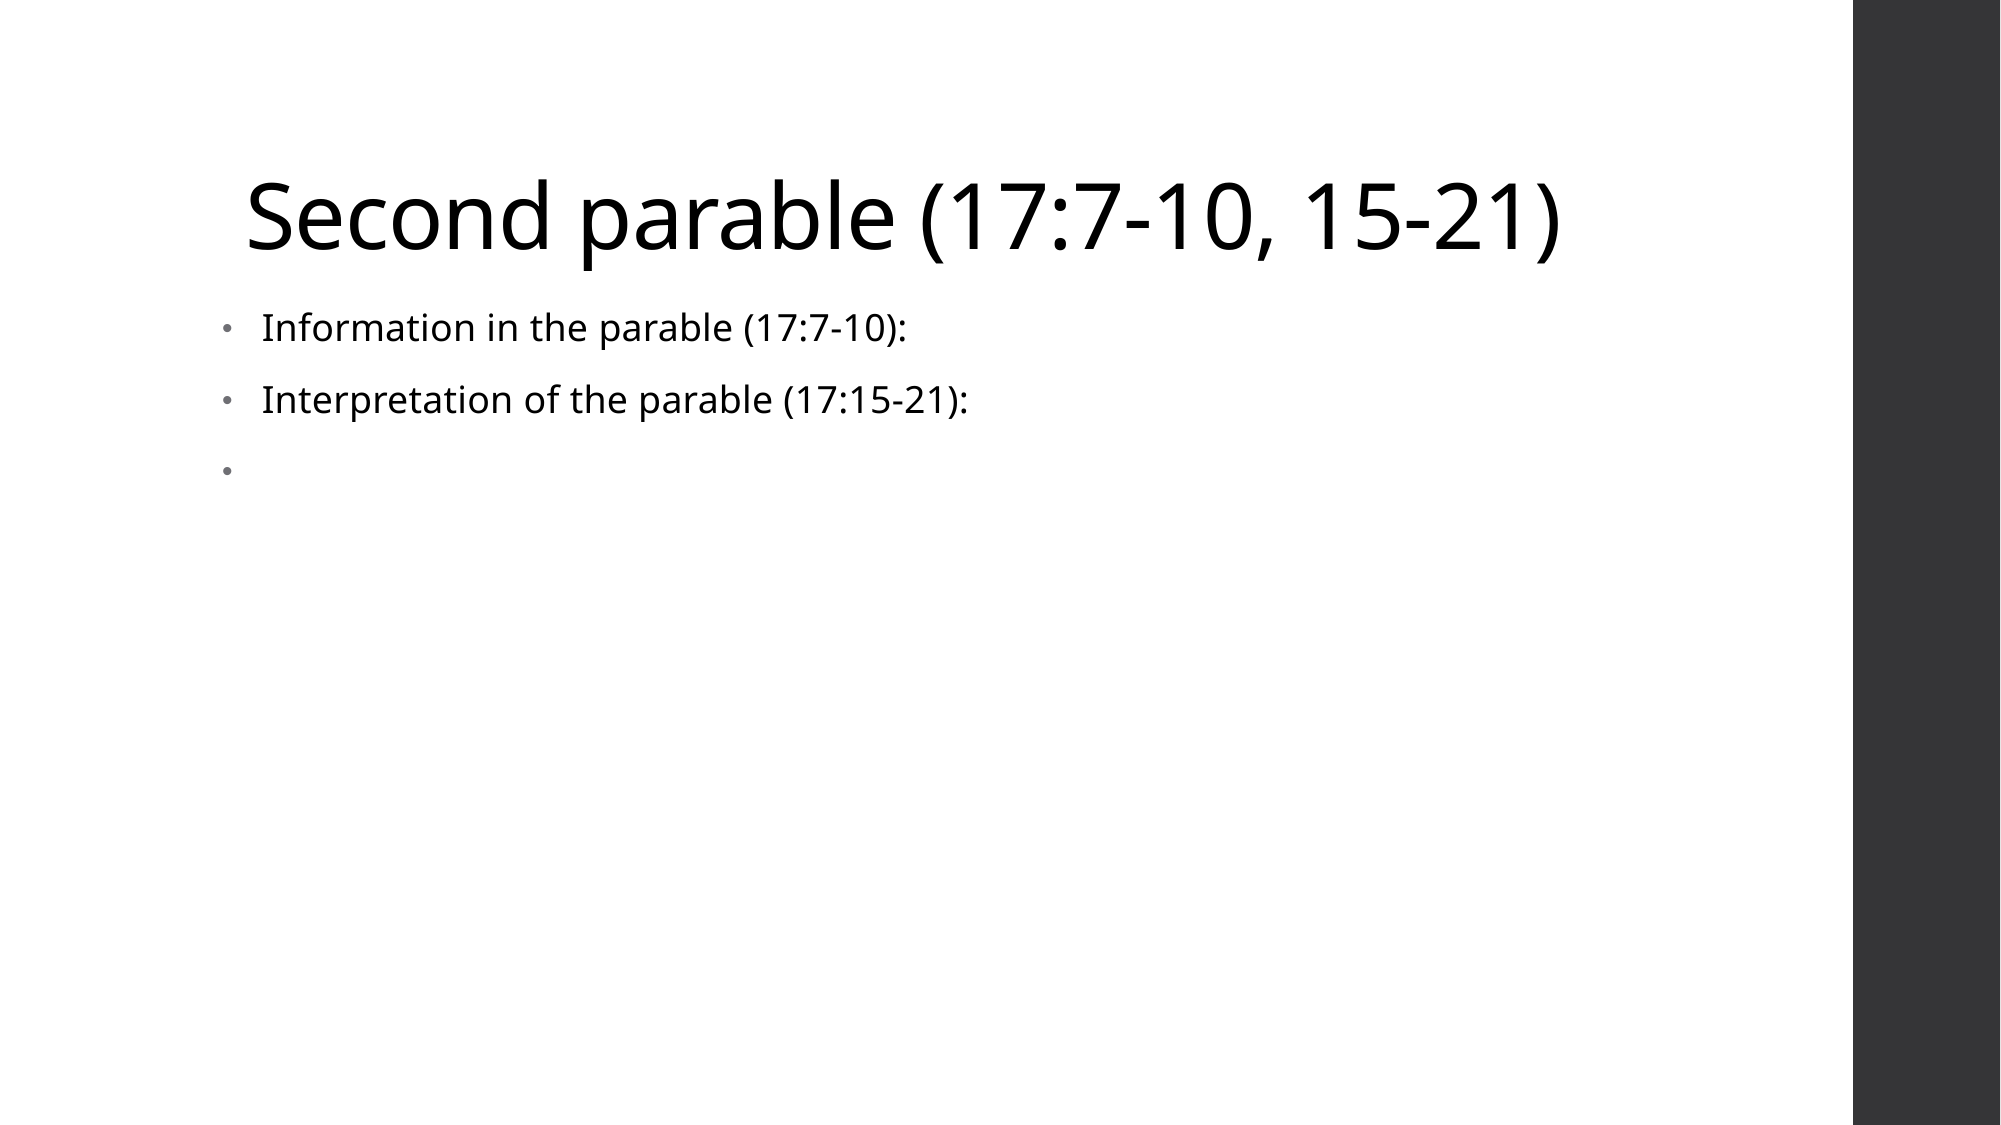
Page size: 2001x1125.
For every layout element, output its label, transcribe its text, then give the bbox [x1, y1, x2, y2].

title Second parable (17:7-10, 15-21) [206, 60, 1797, 278]
list Information in the parable (17:7-10): Interpretation of the parable (17:15-21): [206, 299, 1617, 1014]
